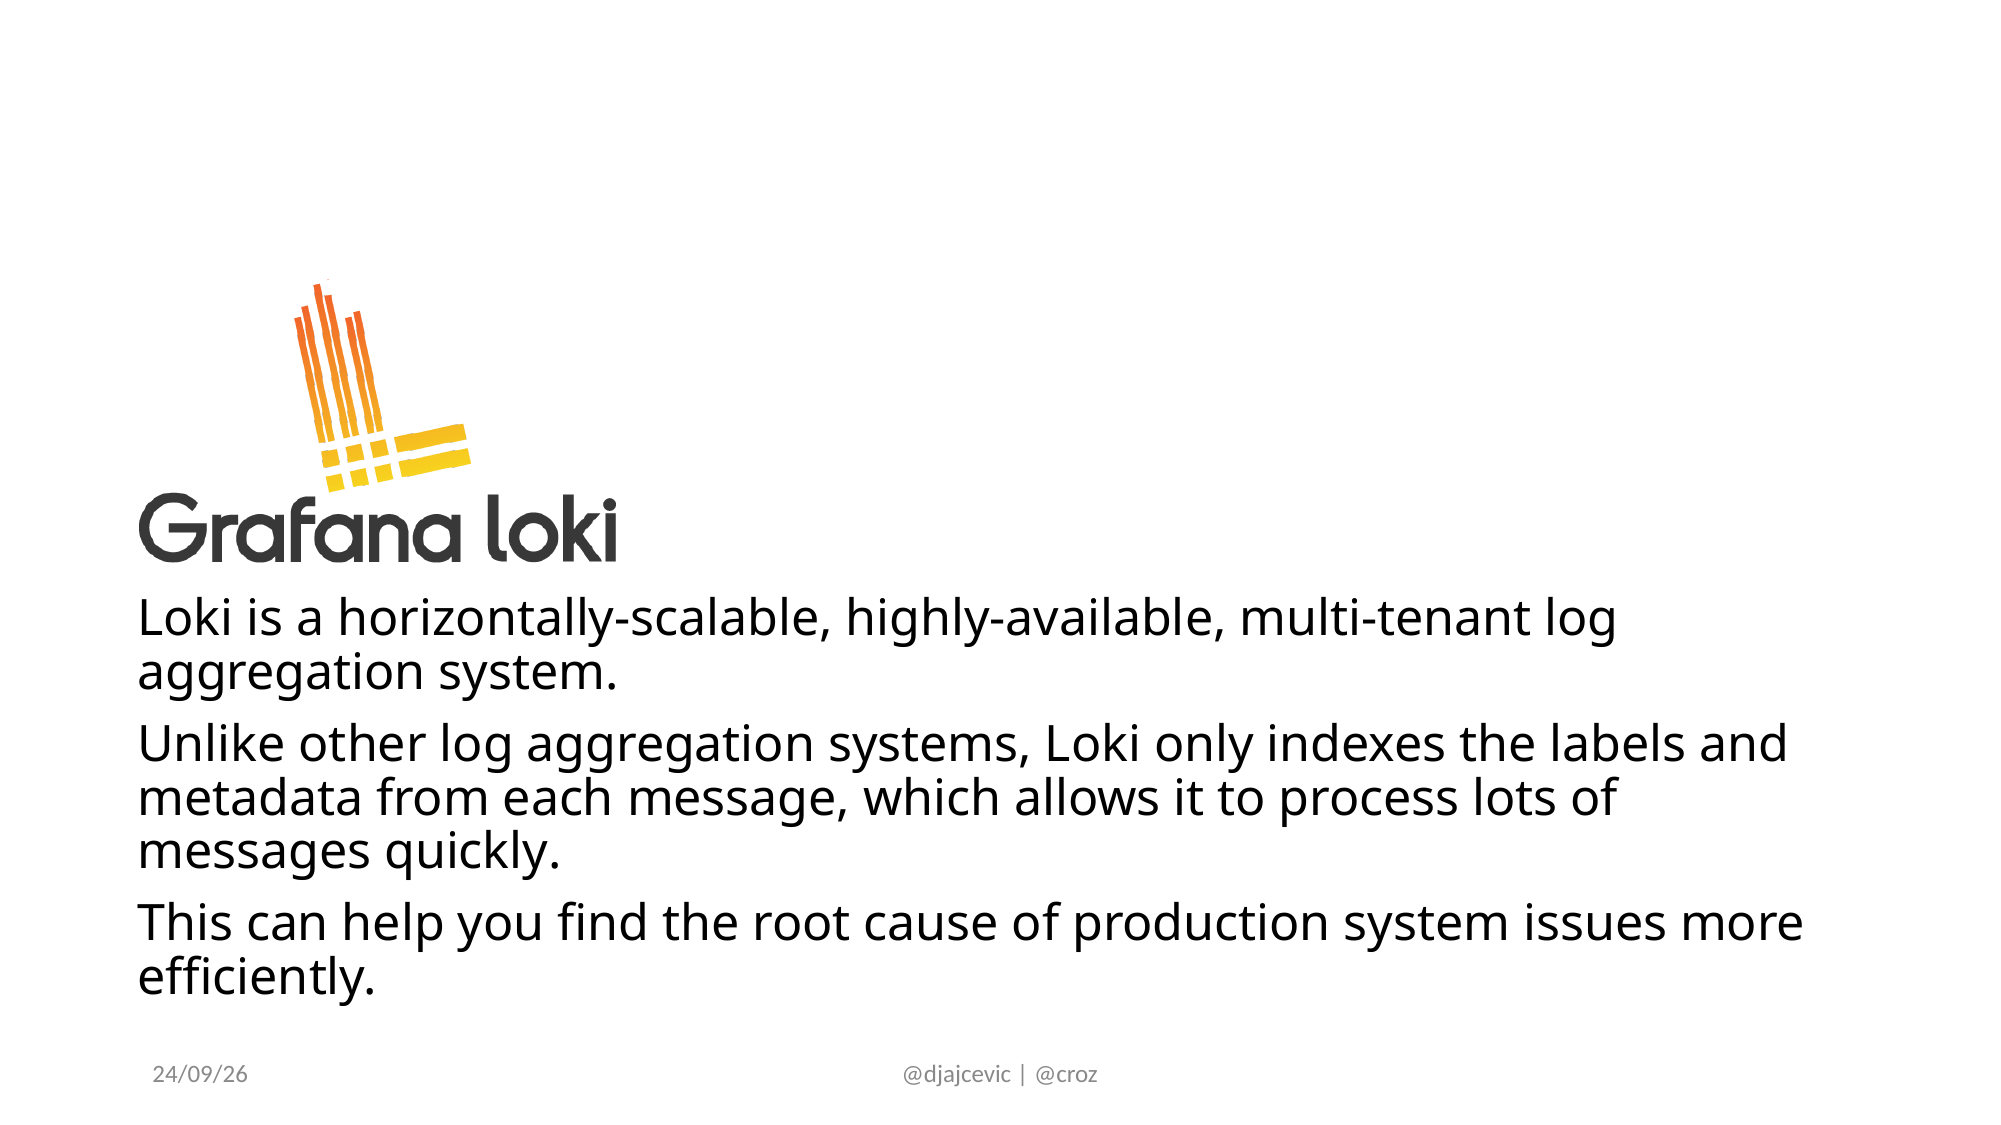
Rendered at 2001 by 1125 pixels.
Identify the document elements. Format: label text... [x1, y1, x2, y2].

text_box [137, 1042, 588, 1103]
picture [137, 278, 618, 563]
text_box @djajcevic | @croz [662, 1042, 1338, 1103]
list Loki is a horizontally-scalable, highly-available, multi-tenant log aggregation system. Unlike other log aggregation systems, Loki only indexes the labels and metadata from each message, which allows it to process lots of messages quickly. This can help you find the root cause of production system issues more efficiently. [137, 562, 1863, 1014]
